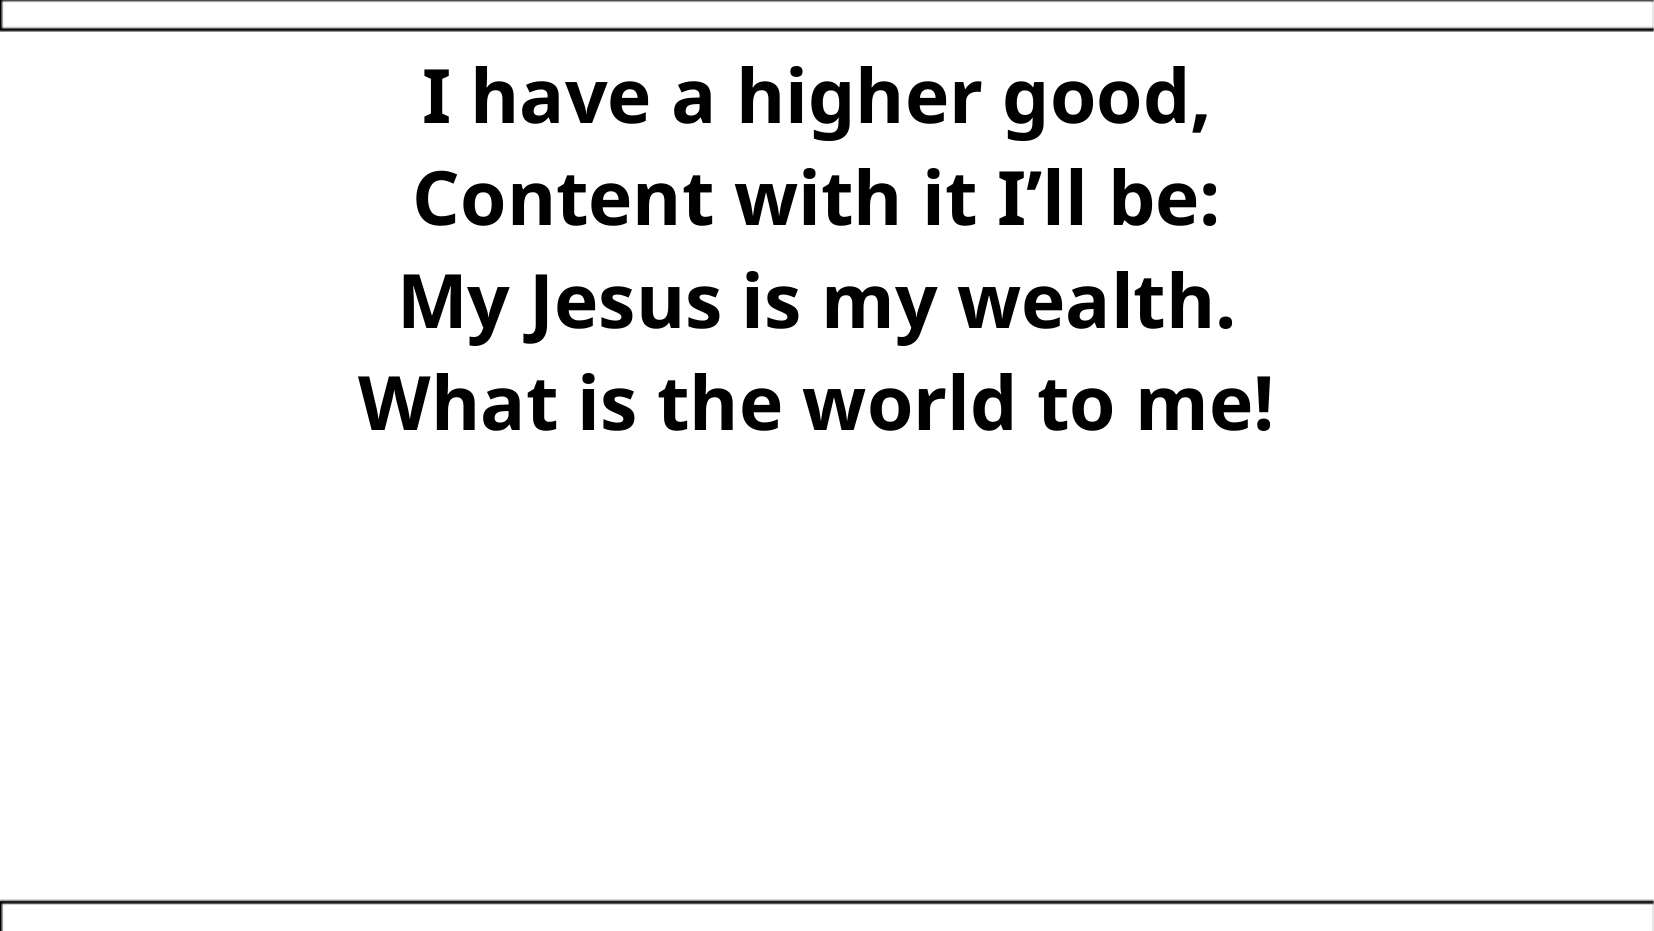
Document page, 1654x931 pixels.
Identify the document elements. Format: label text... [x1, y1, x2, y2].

picture [0, 0, 1654, 931]
text_box I have a higher good, Content with it I’ll be: My Jesus is my wealth. What is the world to me! [75, 35, 1561, 451]
